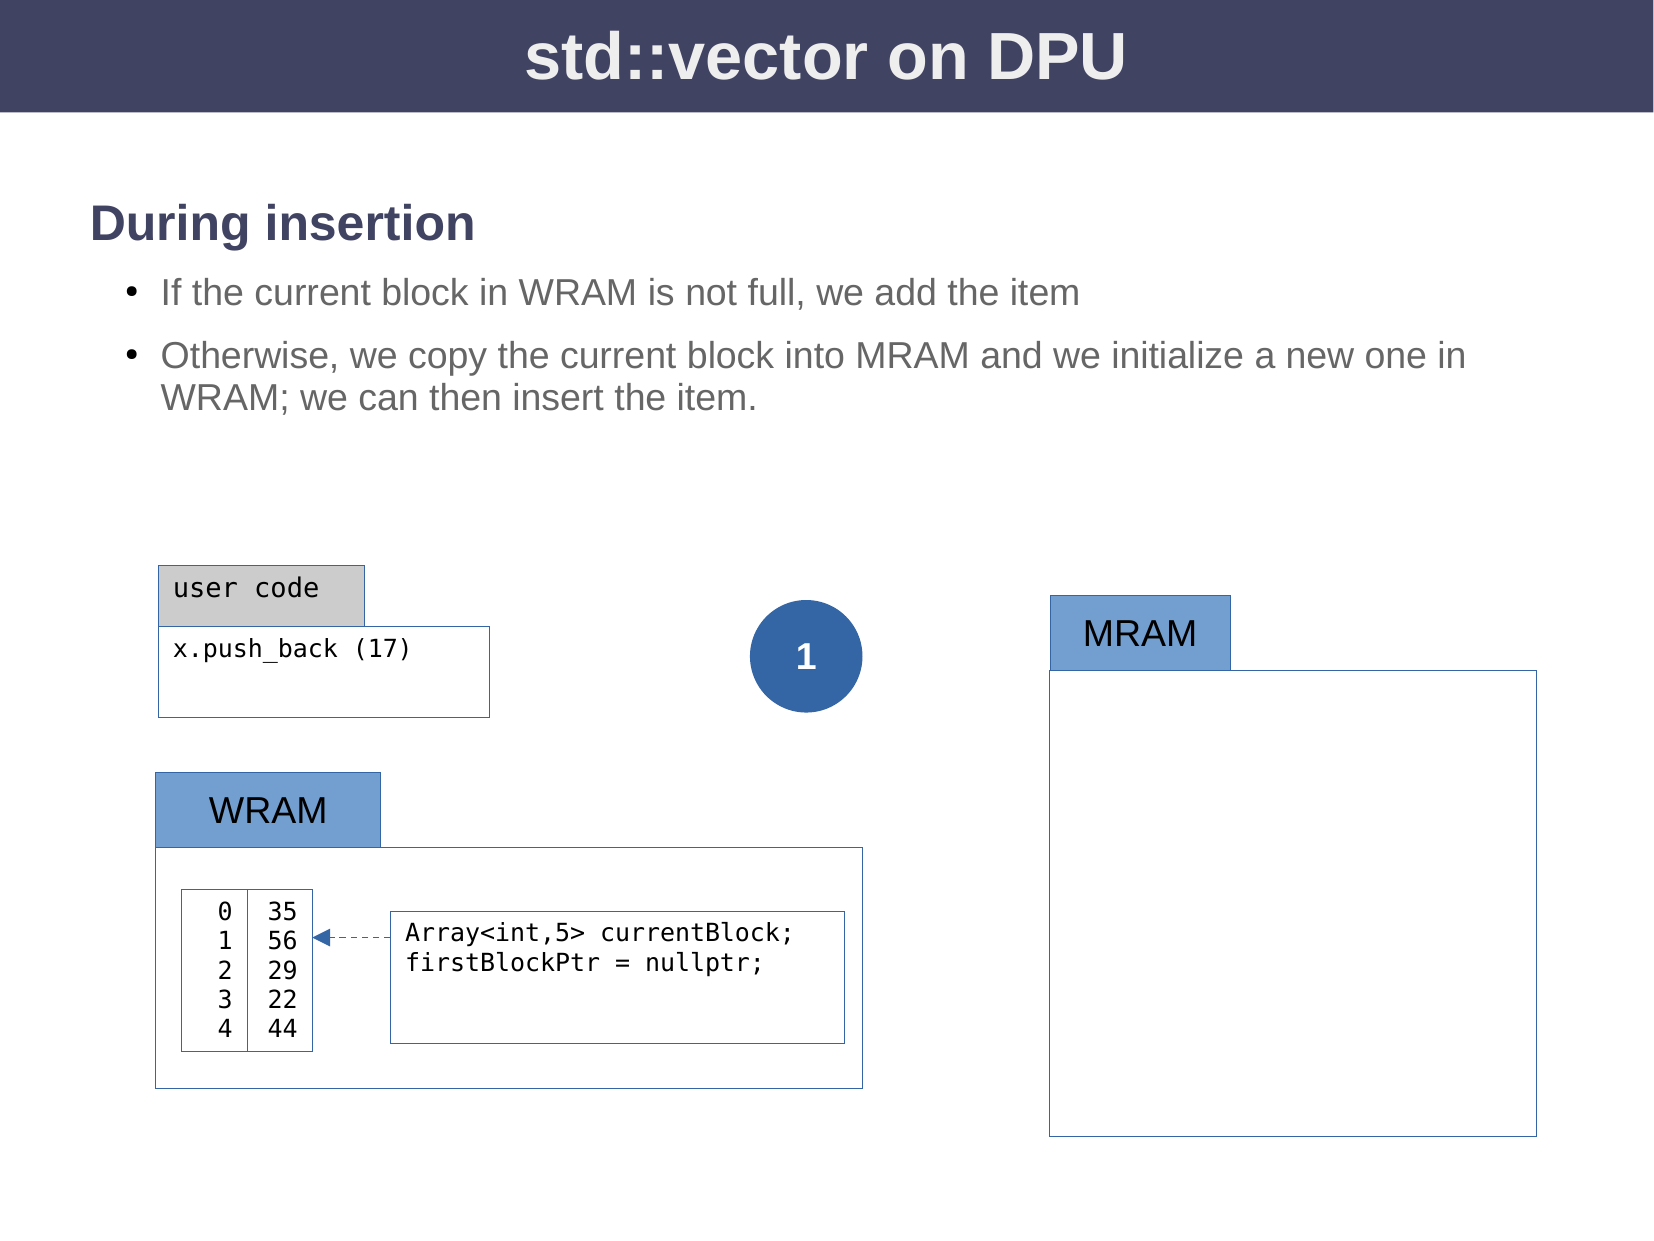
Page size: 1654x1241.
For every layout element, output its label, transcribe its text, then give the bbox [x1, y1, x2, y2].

text_box 35 56 29 22 44 [247, 889, 313, 1052]
text_box x.push_back (17) [158, 626, 490, 718]
text_box std::vector on DPU [0, 0, 1654, 113]
text_box 1 [749, 600, 863, 713]
text_box user code [158, 565, 365, 627]
text_box During insertion If the current block in WRAM is not full, we add the item Otherwise, we copy the current block into MRAM and we initialize a new one in WRAM; we can then insert the item. [75, 187, 1576, 426]
text_box 0 1 2 3 4 [181, 889, 247, 1052]
text_box MRAM [1050, 595, 1231, 671]
text_box WRAM [155, 772, 381, 847]
text_box Array<int,5> currentBlock; firstBlockPtr = nullptr; [390, 911, 845, 1044]
